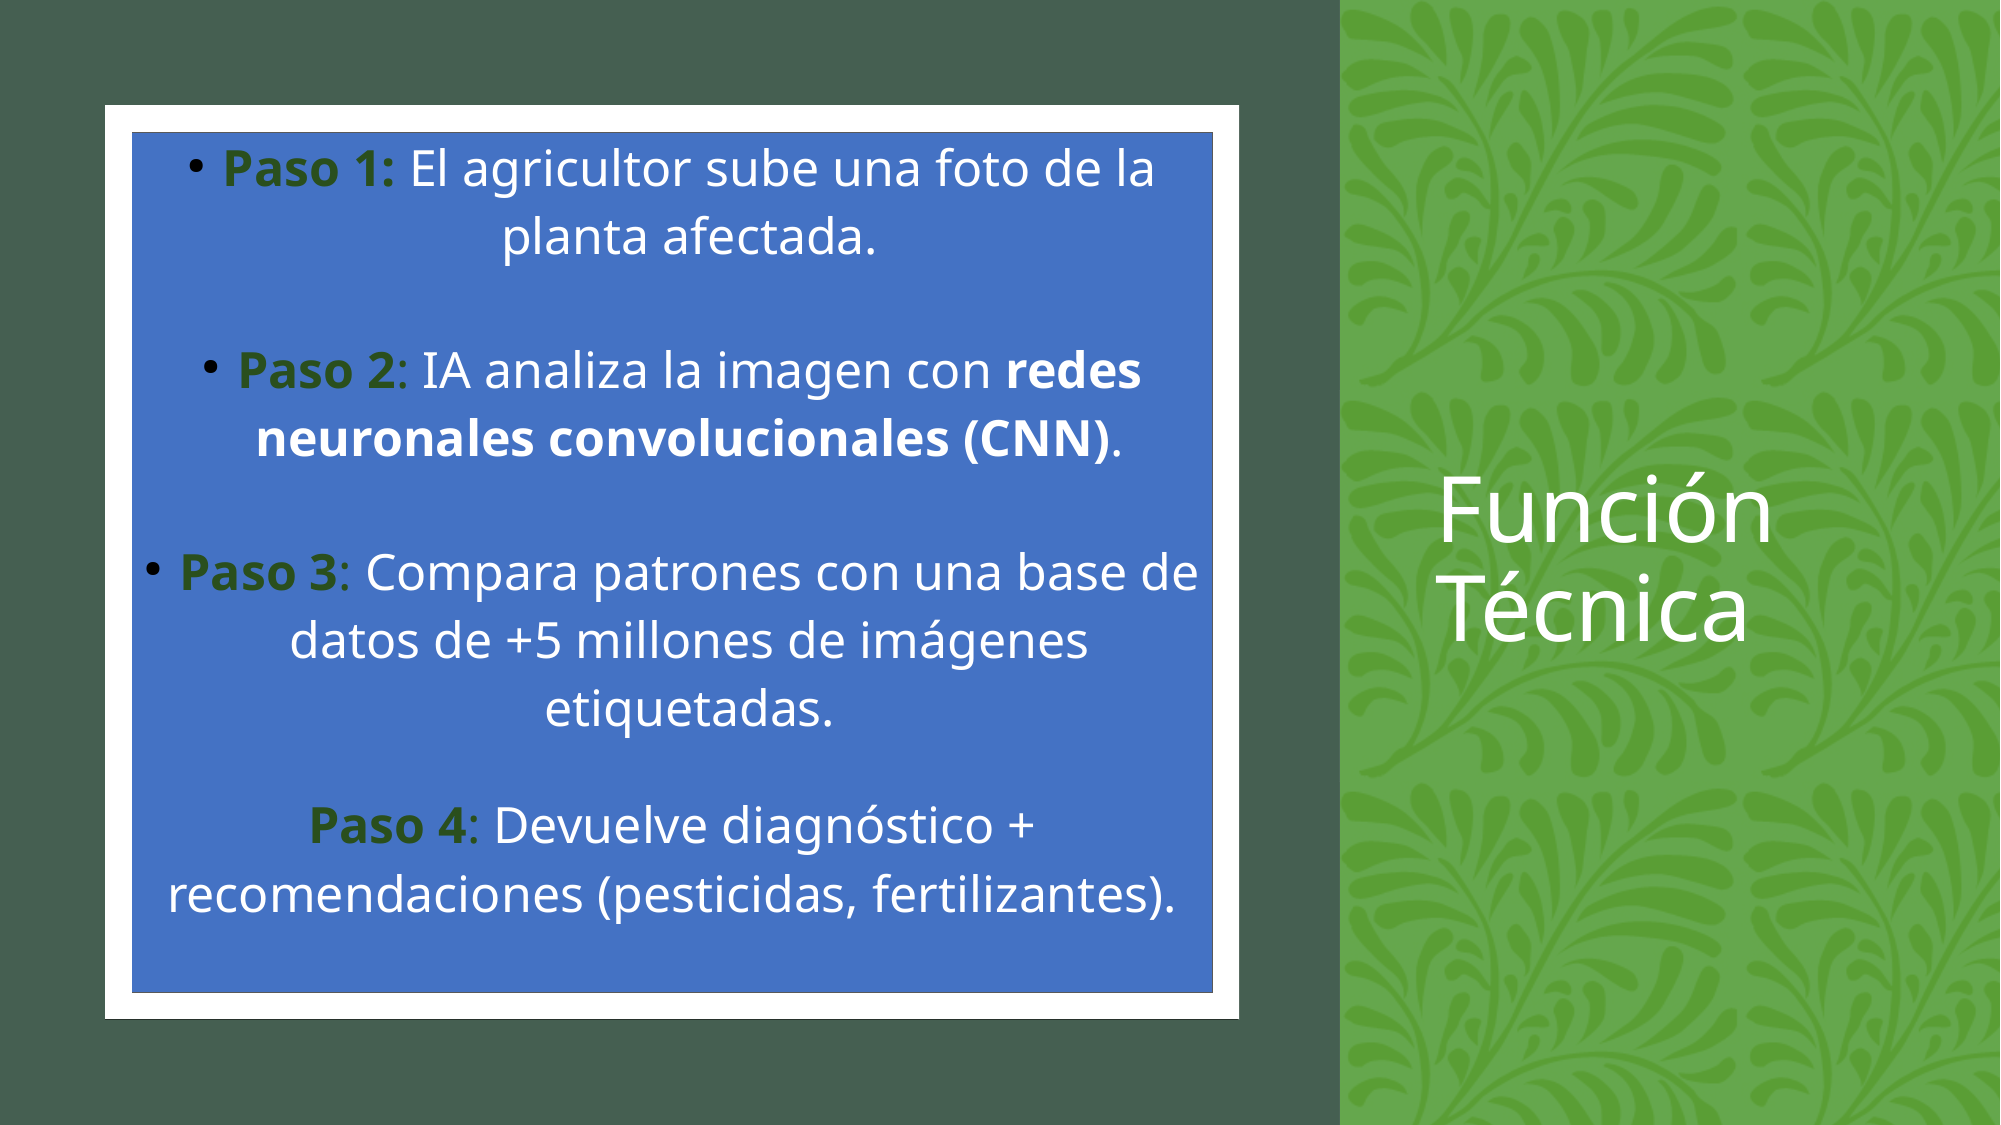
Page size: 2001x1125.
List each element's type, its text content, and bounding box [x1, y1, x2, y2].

table_cell Paso 3: Compara patrones con una base de datos de +5 millones de imágenes etiquetadas. [132, 536, 1212, 790]
table_header Paso 1: El agricultor sube una foto de la planta afectada. [132, 133, 1212, 335]
text_box [0, 0, 2000, 1125]
table_cell Paso 2: IA analiza la imagen con redes neuronales convolucionales (CNN). [132, 335, 1212, 536]
title Función Técnica [1420, 105, 1966, 1020]
table_cell Paso 4: Devuelve diagnóstico + recomendaciones (pesticidas, fertilizantes). [132, 790, 1212, 992]
